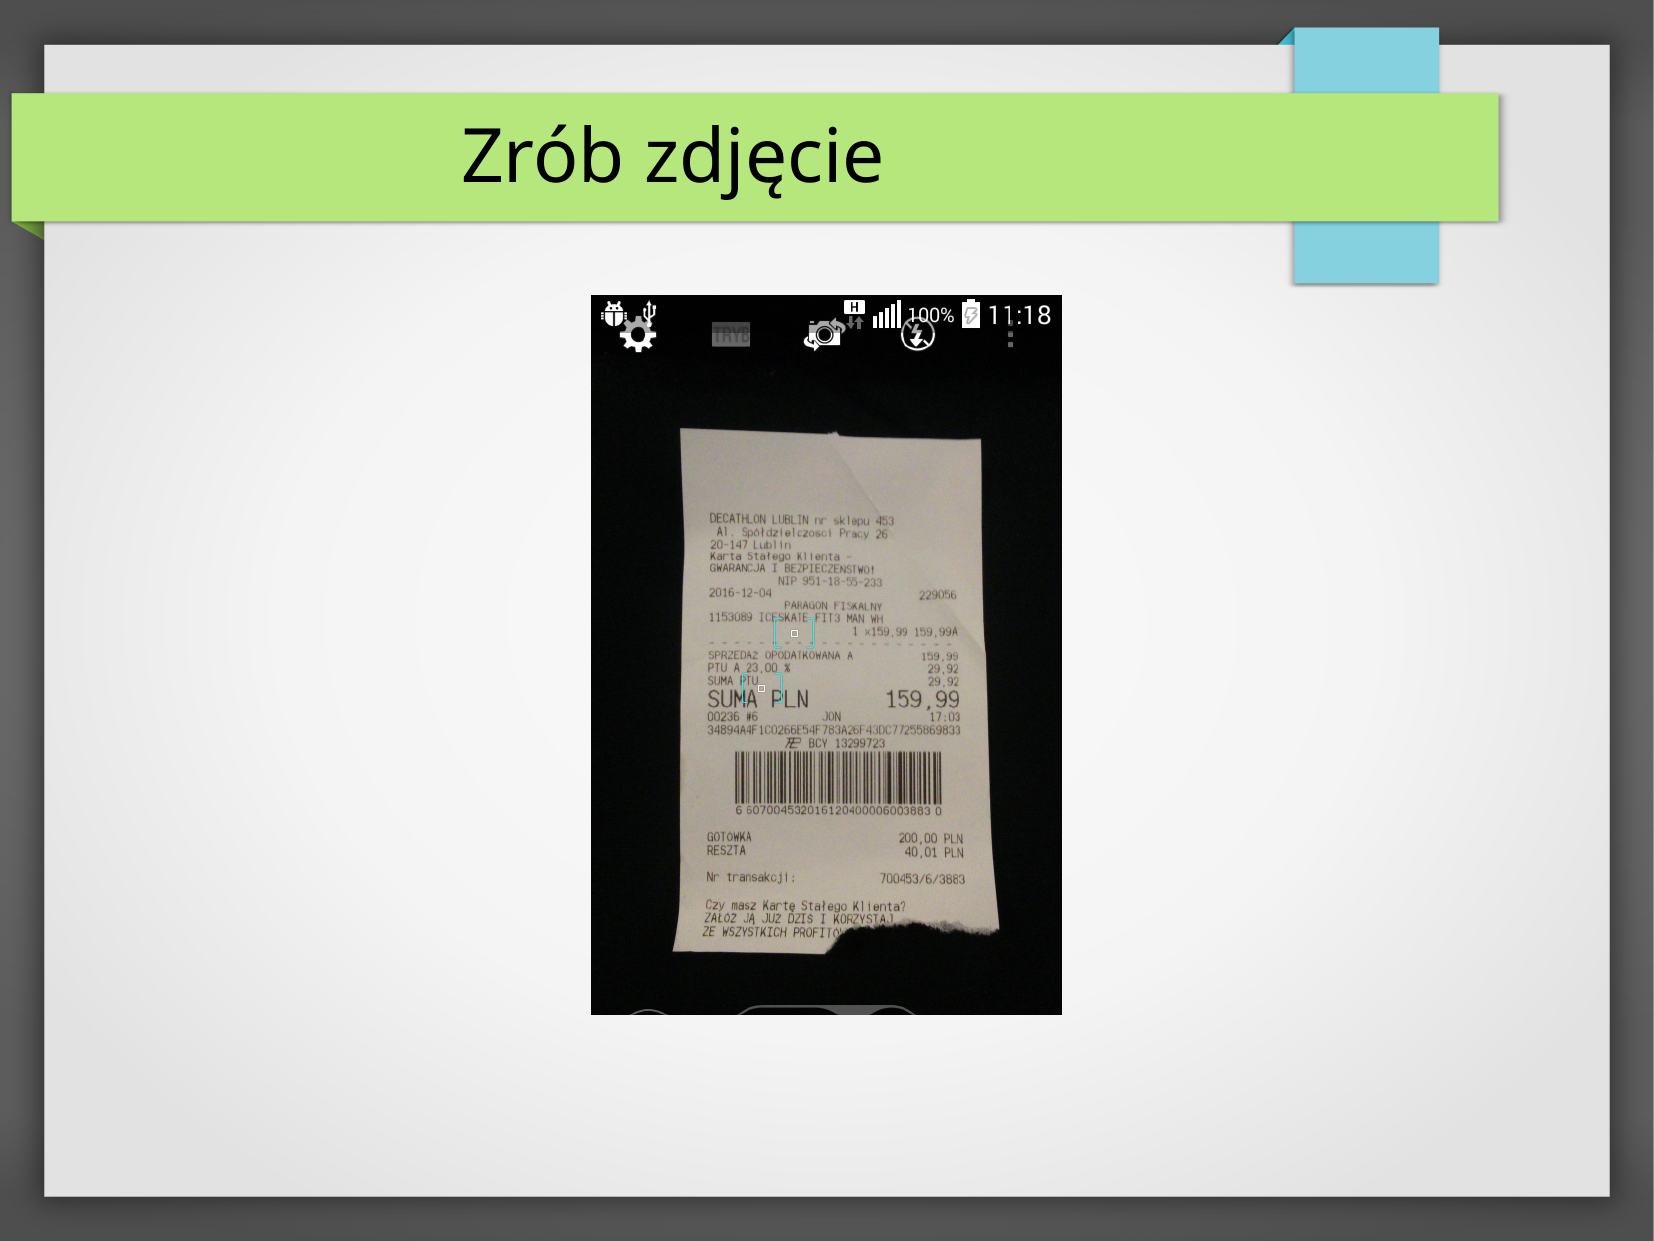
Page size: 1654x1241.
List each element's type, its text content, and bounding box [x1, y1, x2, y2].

picture [0, 0, 1654, 1241]
title Zrób zdjęcie [82, 94, 1264, 213]
